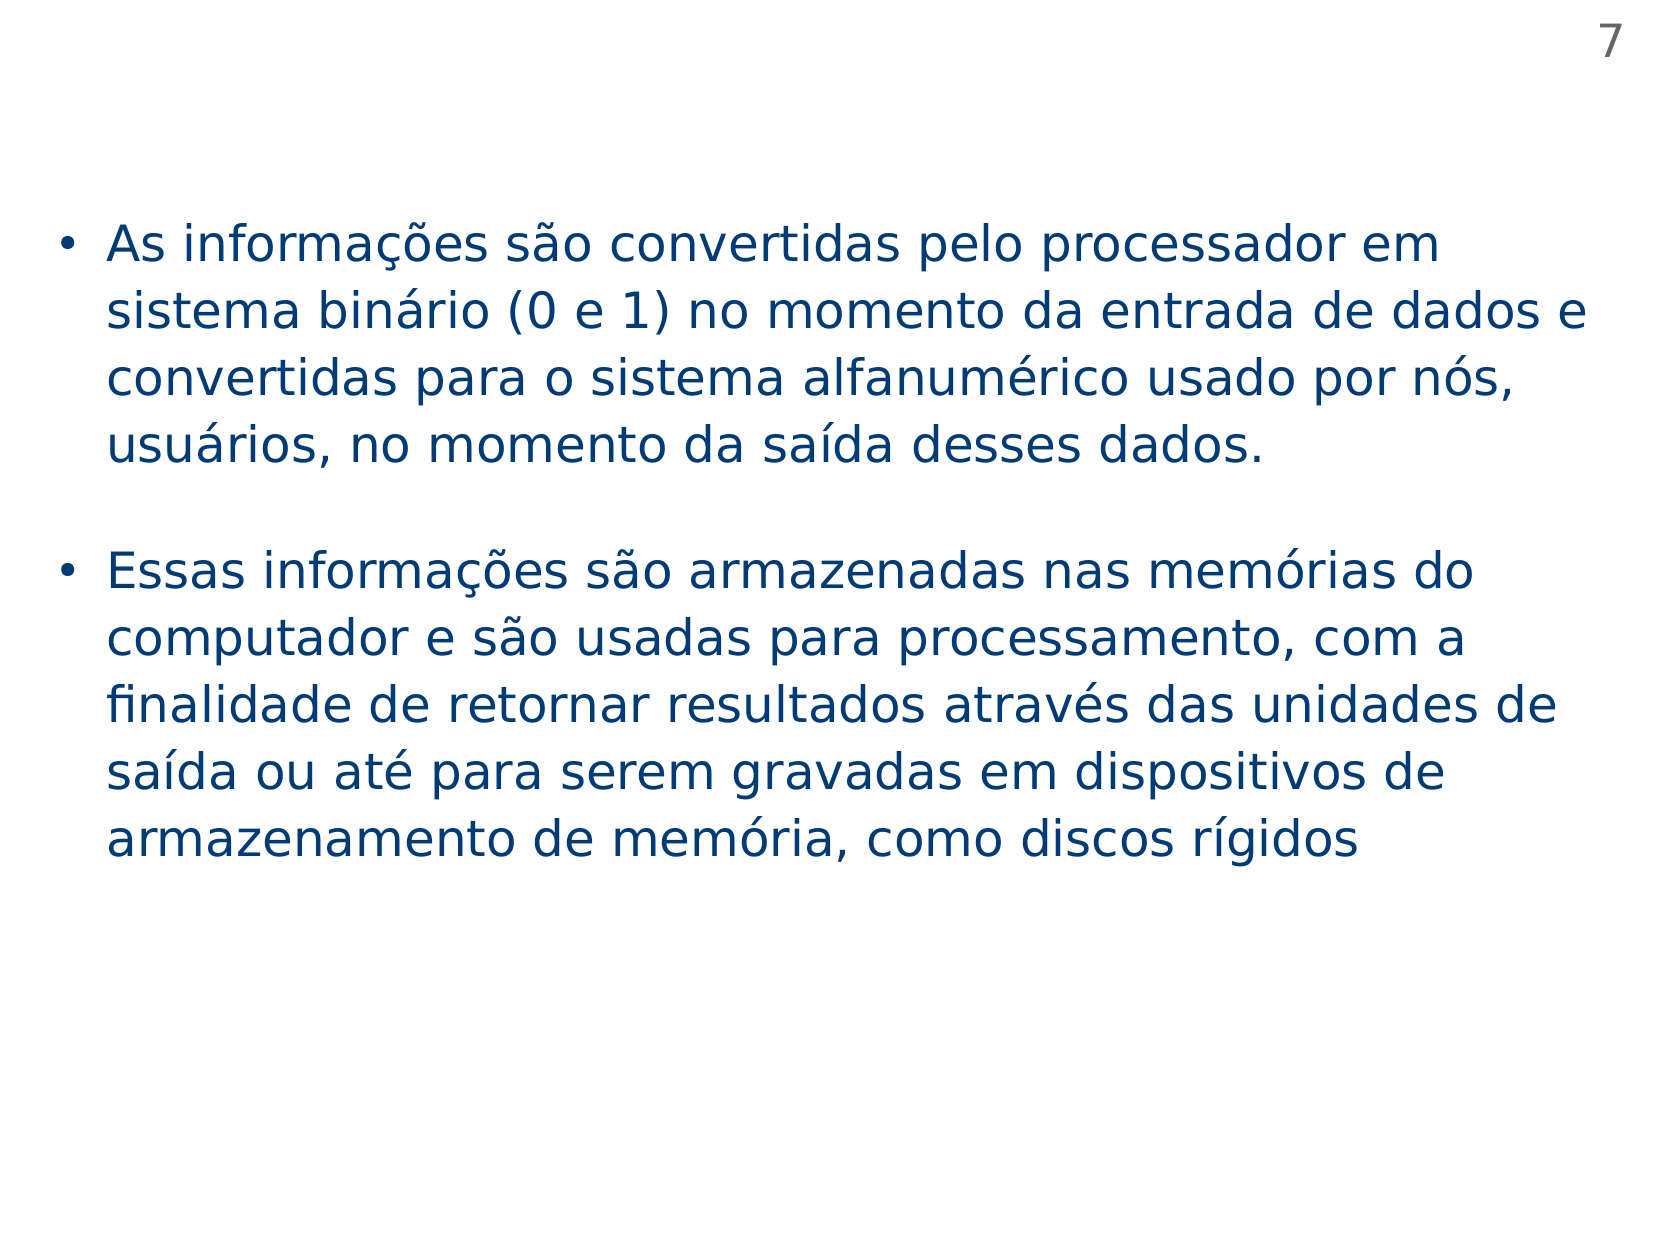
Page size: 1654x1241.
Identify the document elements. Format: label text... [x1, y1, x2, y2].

list As informações são convertidas pelo processador em sistema binário (0 e 1) no momento da entrada de dados e convertidas para o sistema alfanumérico usado por nós, usuários, no momento da saída desses dados. Essas informações são armazenadas nas memórias do computador e são usadas para processamento, com a finalidade de retornar resultados através das unidades de saída ou até para serem gravadas em dispositivos de armazenamento de memória, como discos rígidos [59, 206, 1625, 1211]
